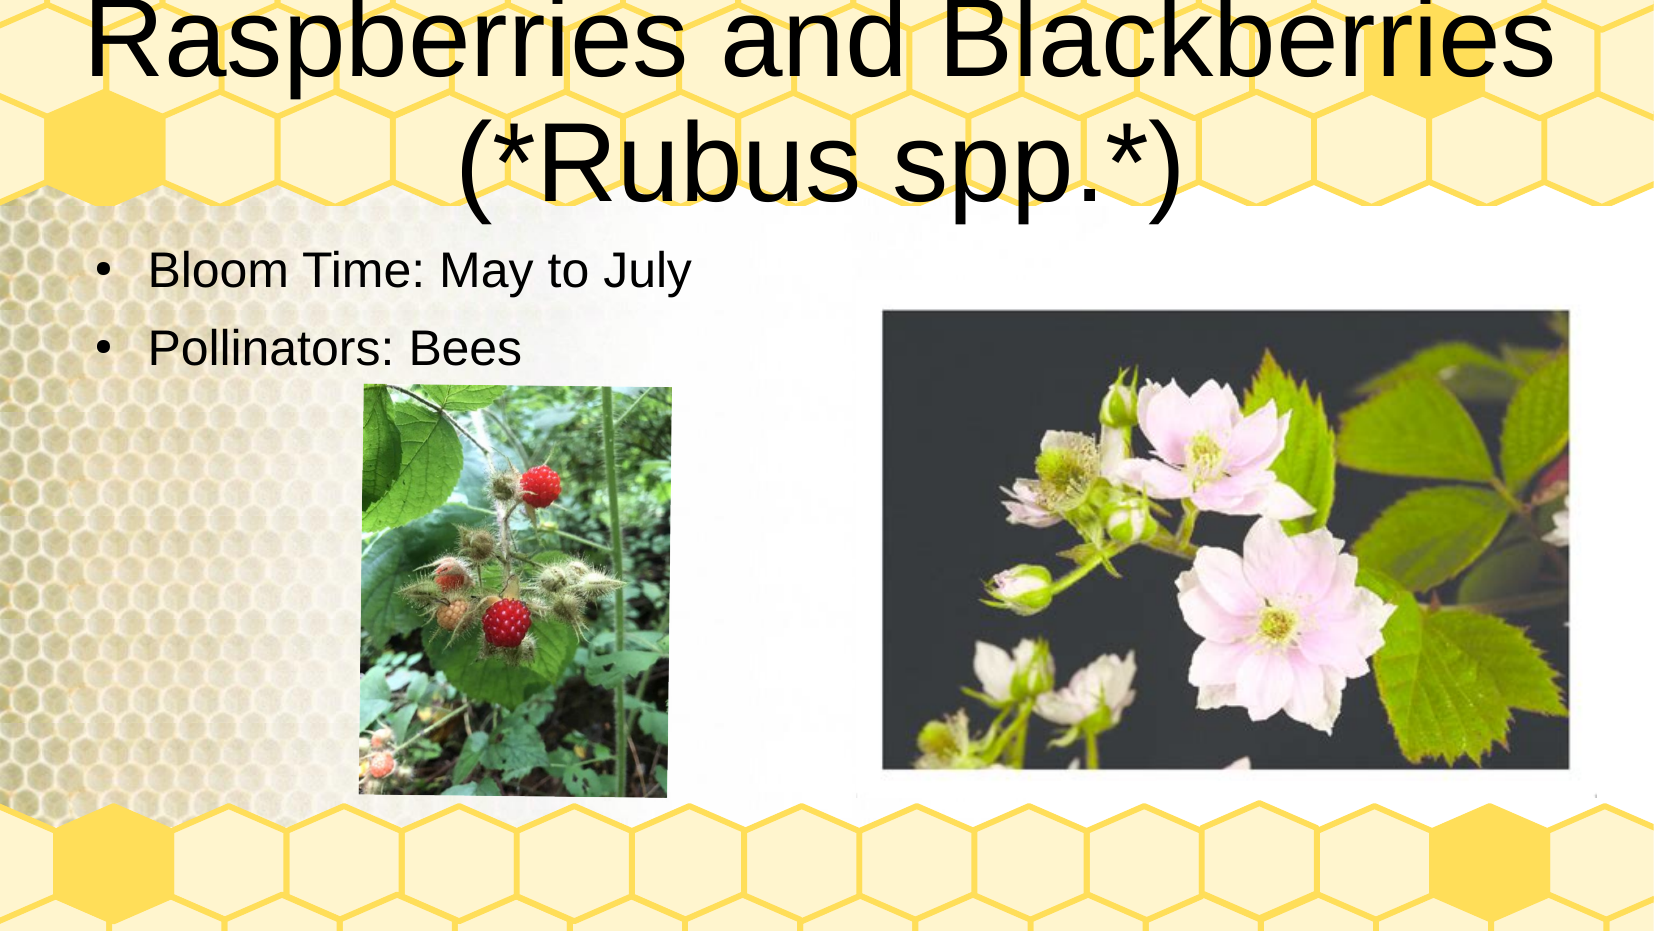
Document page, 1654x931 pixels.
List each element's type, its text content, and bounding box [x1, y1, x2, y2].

list Bloom Time: May to July Pollinators: Bees [76, 242, 1565, 384]
title Raspberries and Blackberries (*Rubus spp.*) [76, 0, 1565, 226]
picture [0, 186, 1654, 827]
